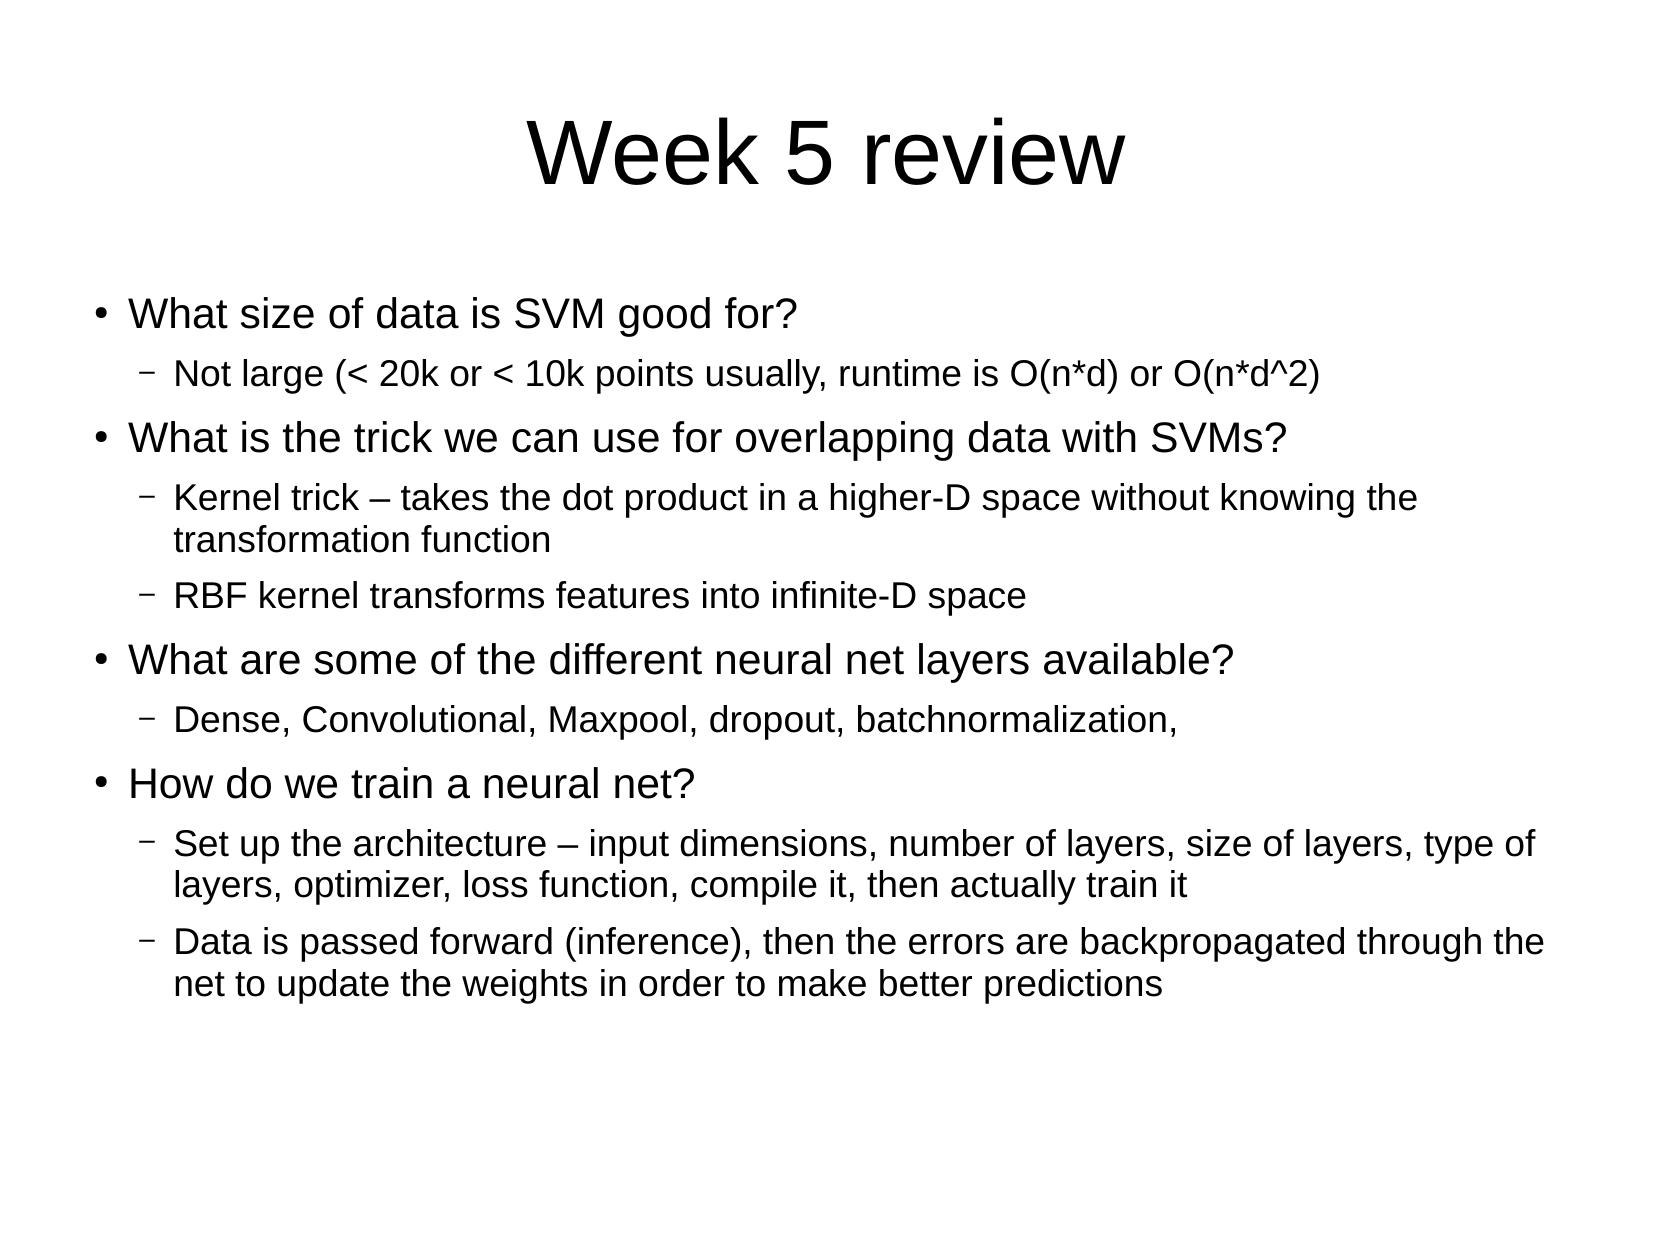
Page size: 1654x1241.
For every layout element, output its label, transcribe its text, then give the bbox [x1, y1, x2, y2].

list What size of data is SVM good for? Not large (< 20k or < 10k points usually, runtime is O(n*d) or O(n*d^2) What is the trick we can use for overlapping data with SVMs? Kernel trick – takes the dot product in a higher-D space without knowing the transformation function RBF kernel transforms features into infinite-D space What are some of the different neural net layers available? Dense, Convolutional, Maxpool, dropout, batchnormalization, How do we train a neural net? Set up the architecture – input dimensions, number of layers, size of layers, type of layers, optimizer, loss function, compile it, then actually train it Data is passed forward (inference), then the errors are backpropagated through the net to update the weights in order to make better predictions [82, 290, 1571, 1010]
title Week 5 review [82, 49, 1571, 257]
